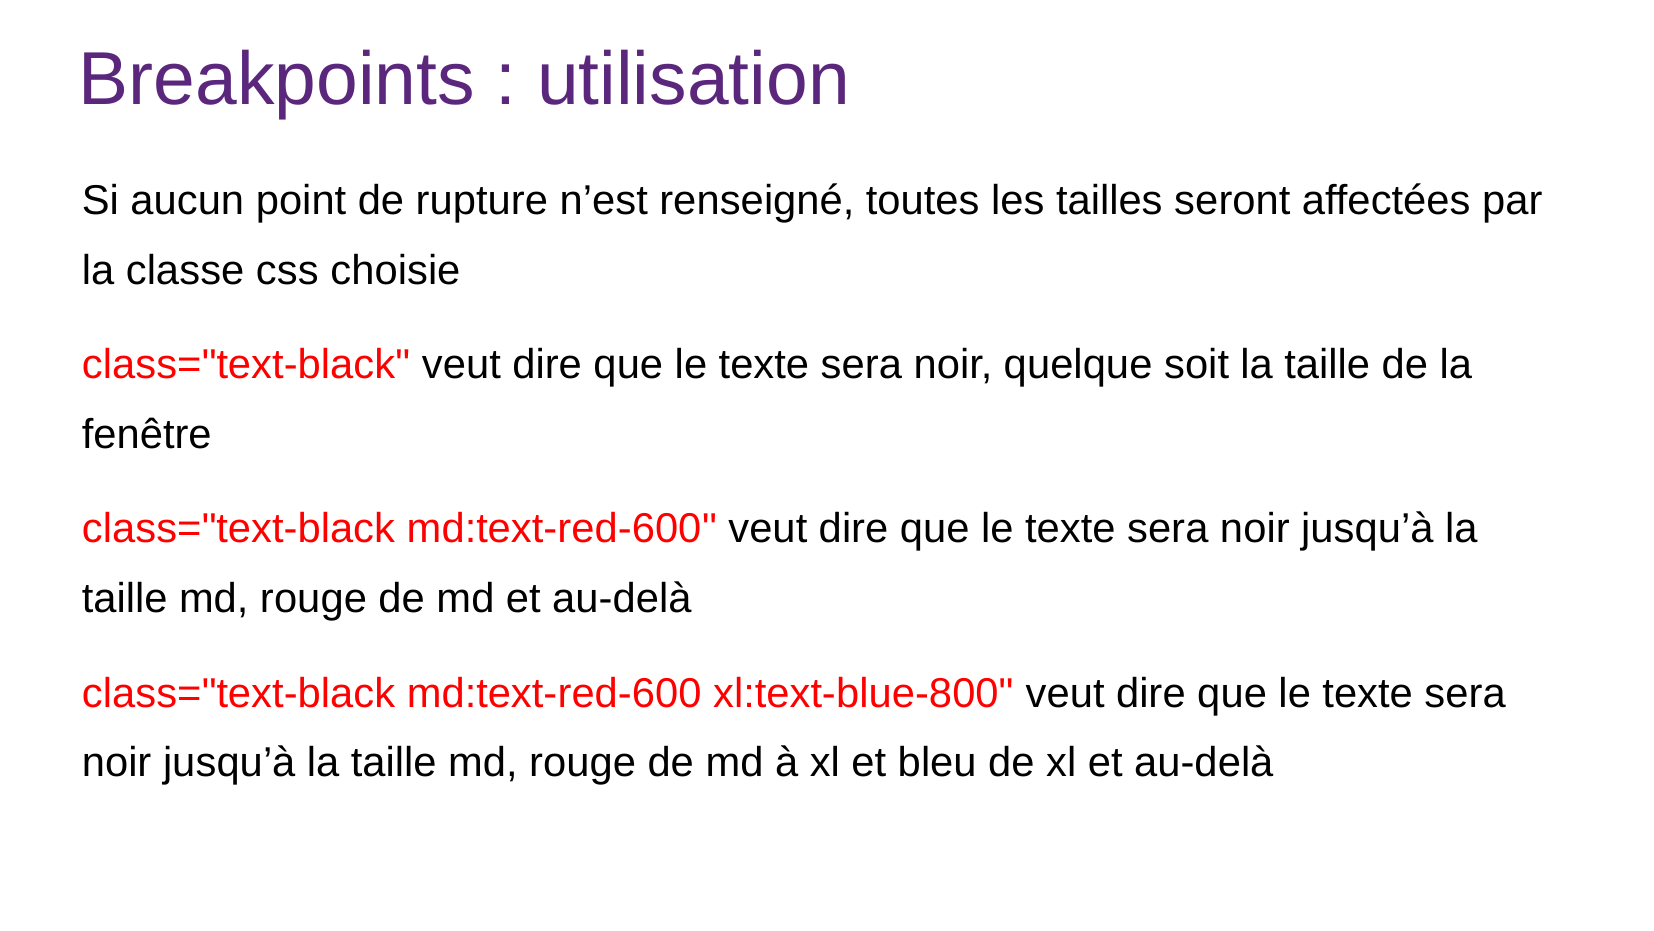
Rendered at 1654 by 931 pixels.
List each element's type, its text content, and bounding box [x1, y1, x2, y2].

text_box Si aucun point de rupture n’est renseigné, toutes les tailles seront affectées par la classe css choisie class="text-black" veut dire que le texte sera noir, quelque soit la taille de la fenêtre class="text-black md:text-red-600" veut dire que le texte sera noir jusqu’à la taille md, rouge de md et au-delà class="text-black md:text-red-600 xl:text-blue-800" veut dire que le texte sera noir jusqu’à la taille md, rouge de md à xl et bleu de xl et au-delà [81, 153, 1570, 887]
title Breakpoints : utilisation [78, 36, 1556, 148]
